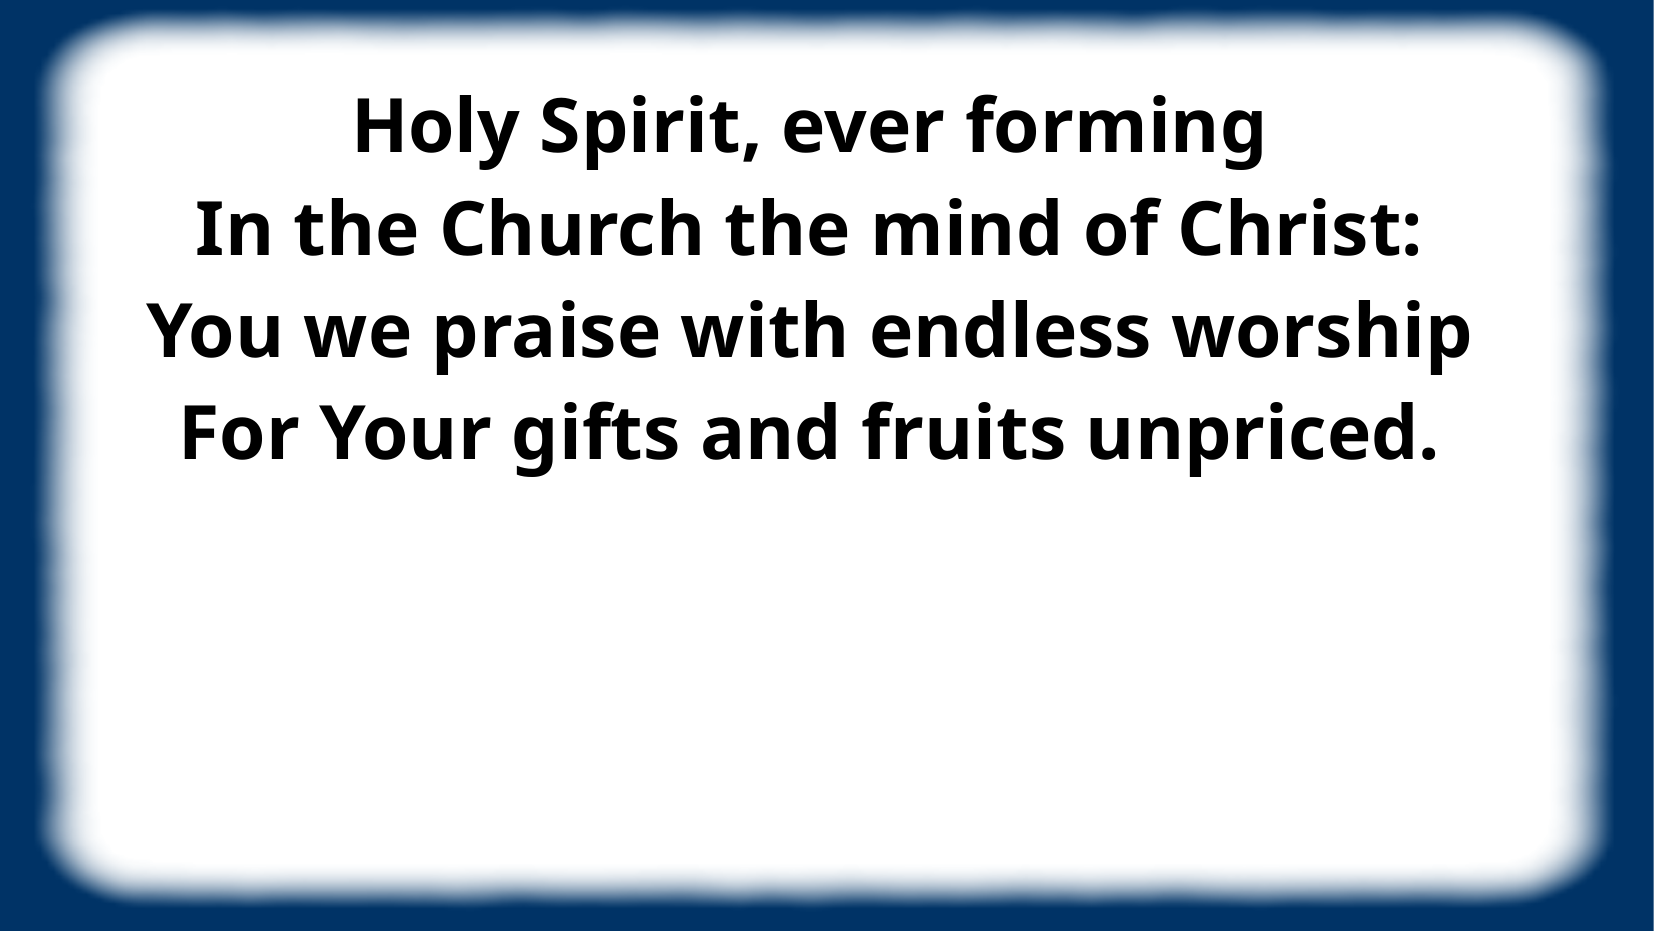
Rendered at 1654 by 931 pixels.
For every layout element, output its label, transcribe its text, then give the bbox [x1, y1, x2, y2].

text_box Holy Spirit, ever forming In the Church the mind of Christ: You we praise with endless worship For Your gifts and fruits unpriced. [75, 65, 1546, 480]
picture [0, 0, 1654, 931]
